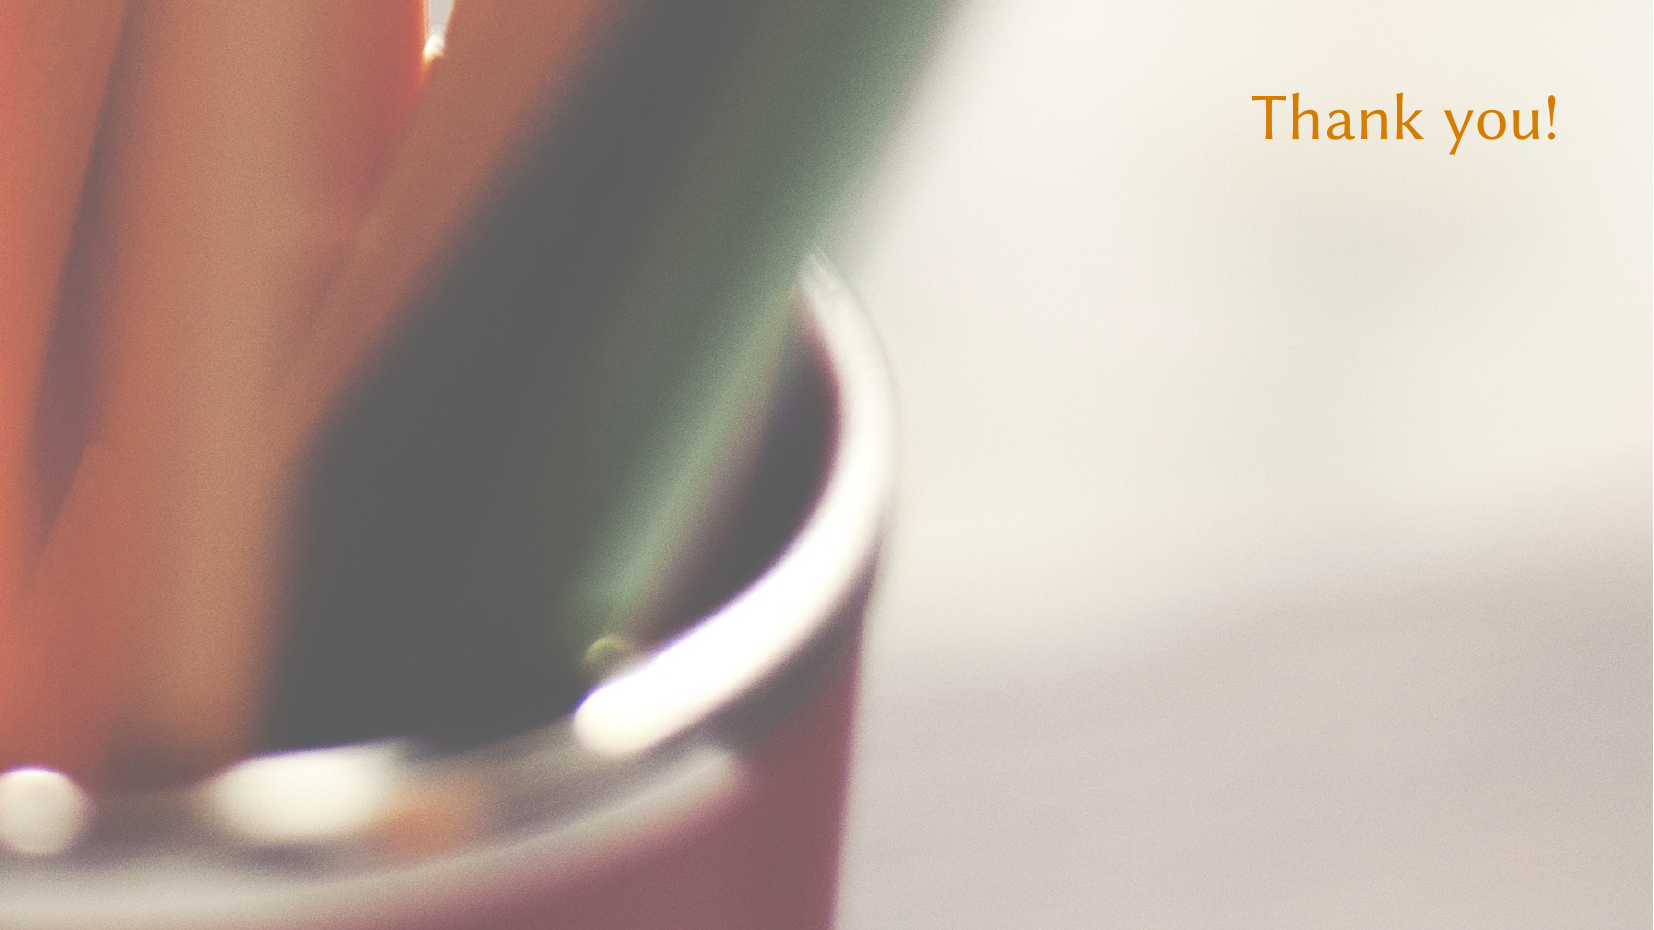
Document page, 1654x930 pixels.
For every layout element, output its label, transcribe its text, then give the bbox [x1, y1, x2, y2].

text_box Thank you! [1020, 72, 1576, 223]
